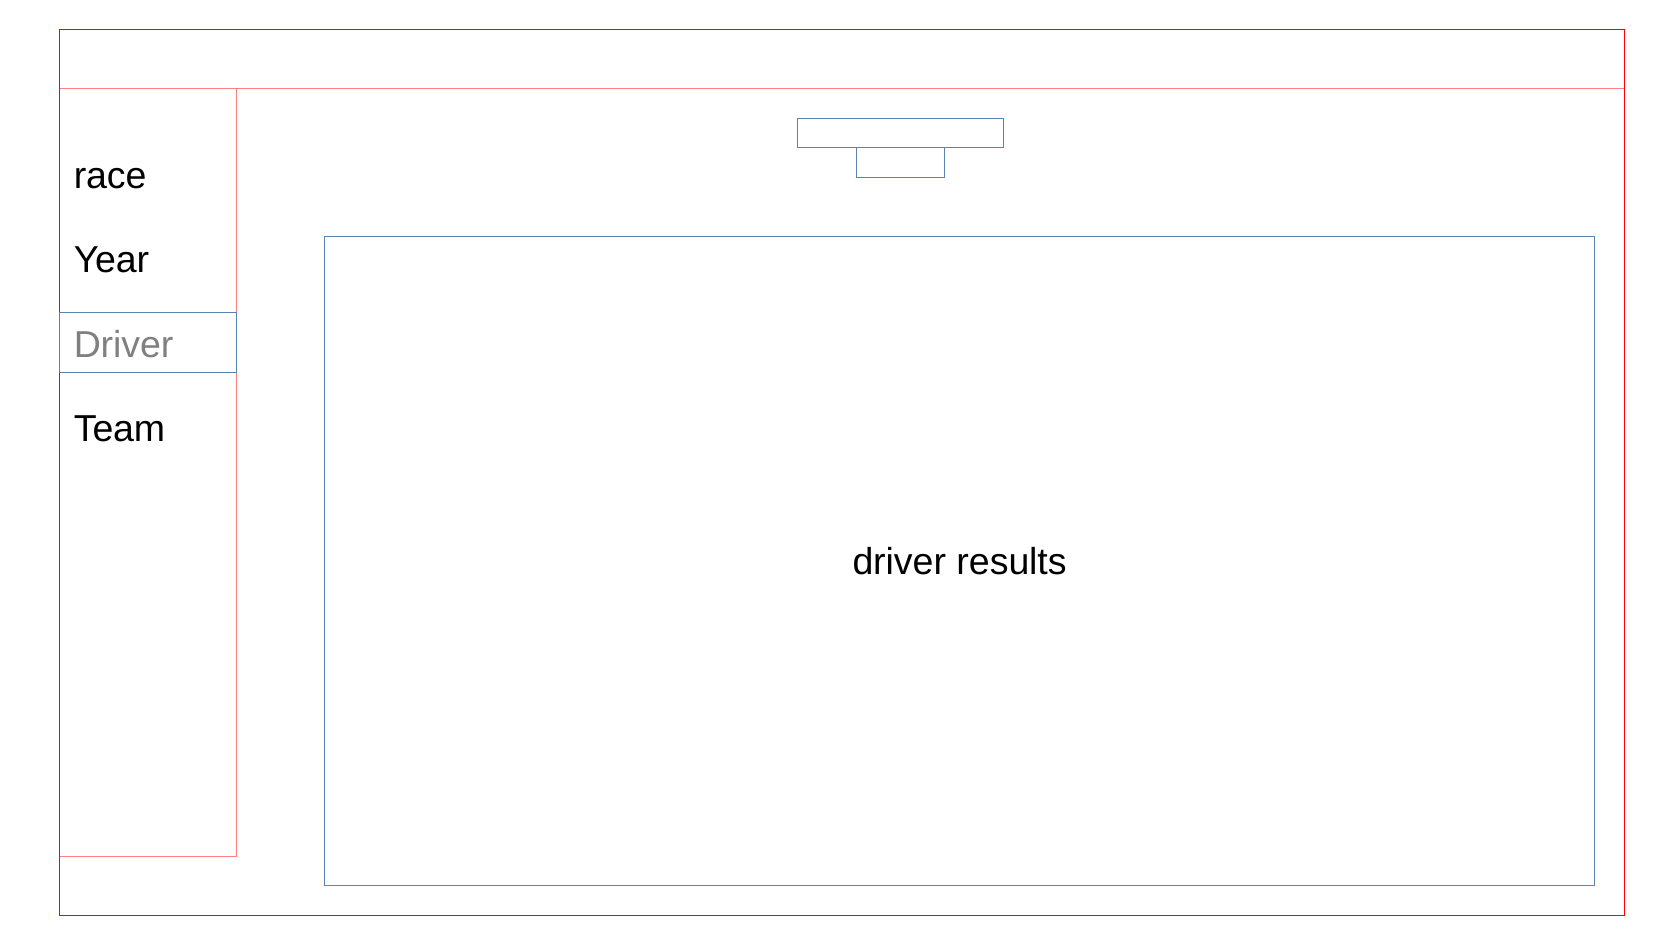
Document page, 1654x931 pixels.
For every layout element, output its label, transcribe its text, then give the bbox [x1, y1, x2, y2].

text_box driver results [324, 236, 1595, 886]
text_box race Year Driver Team [59, 373, 237, 541]
text_box [59, 29, 1625, 916]
text_box race Year Driver Team [59, 147, 237, 312]
